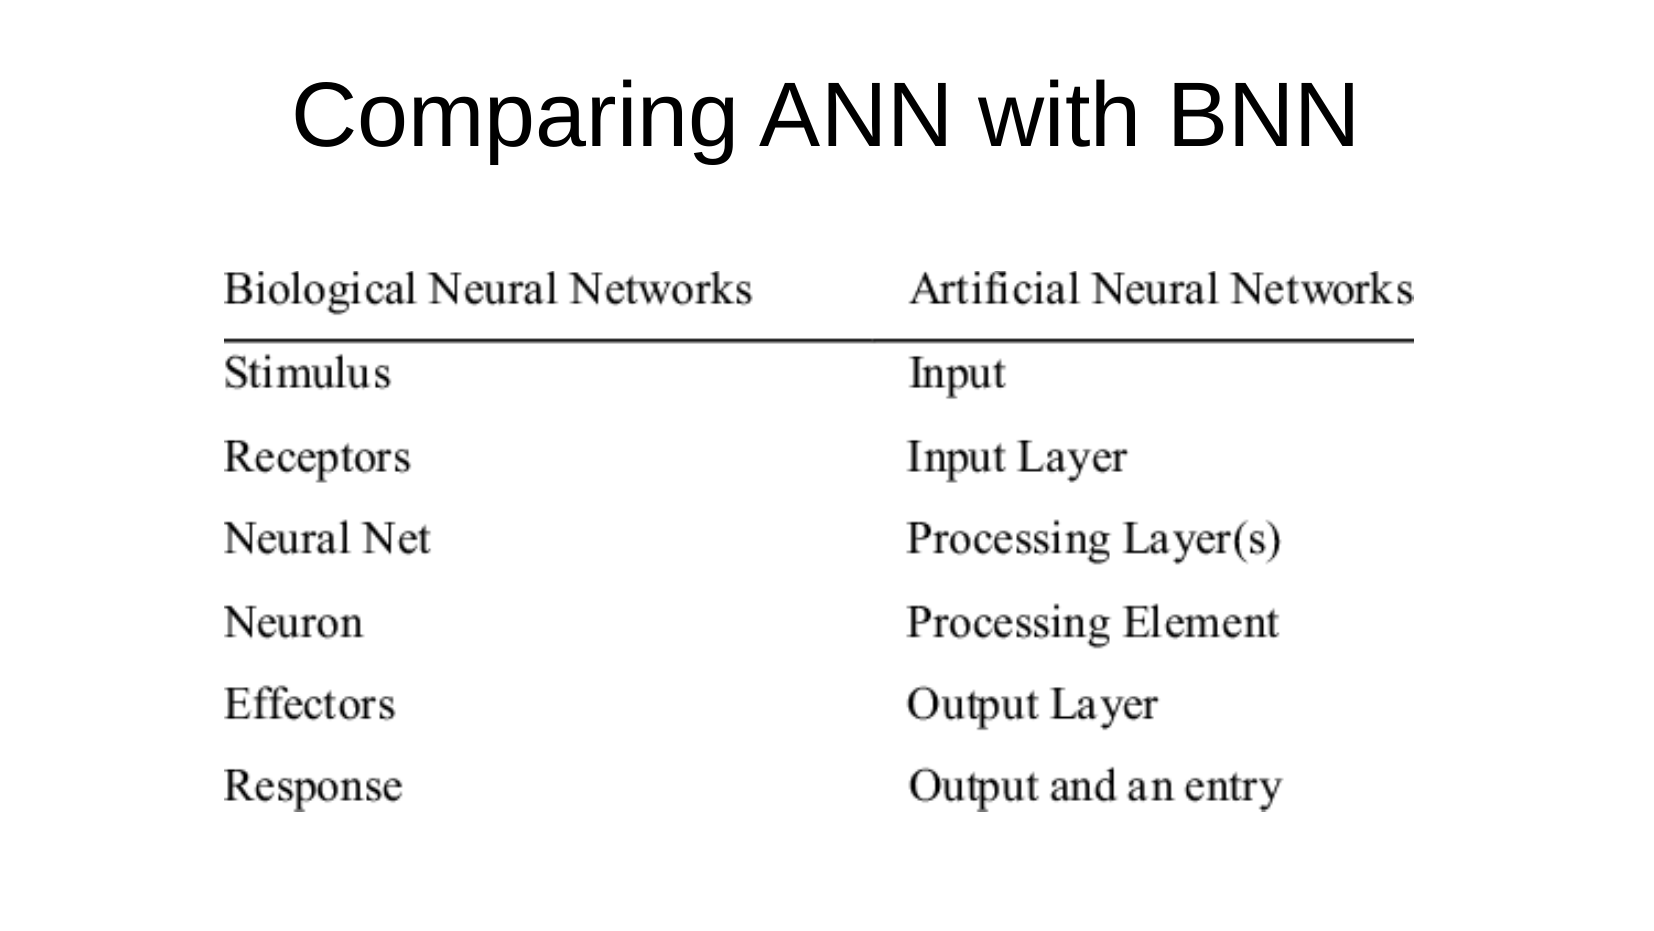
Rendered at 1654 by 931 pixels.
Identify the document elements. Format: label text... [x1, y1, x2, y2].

title Comparing ANN with BNN [82, 37, 1571, 193]
picture [224, 271, 1414, 812]
